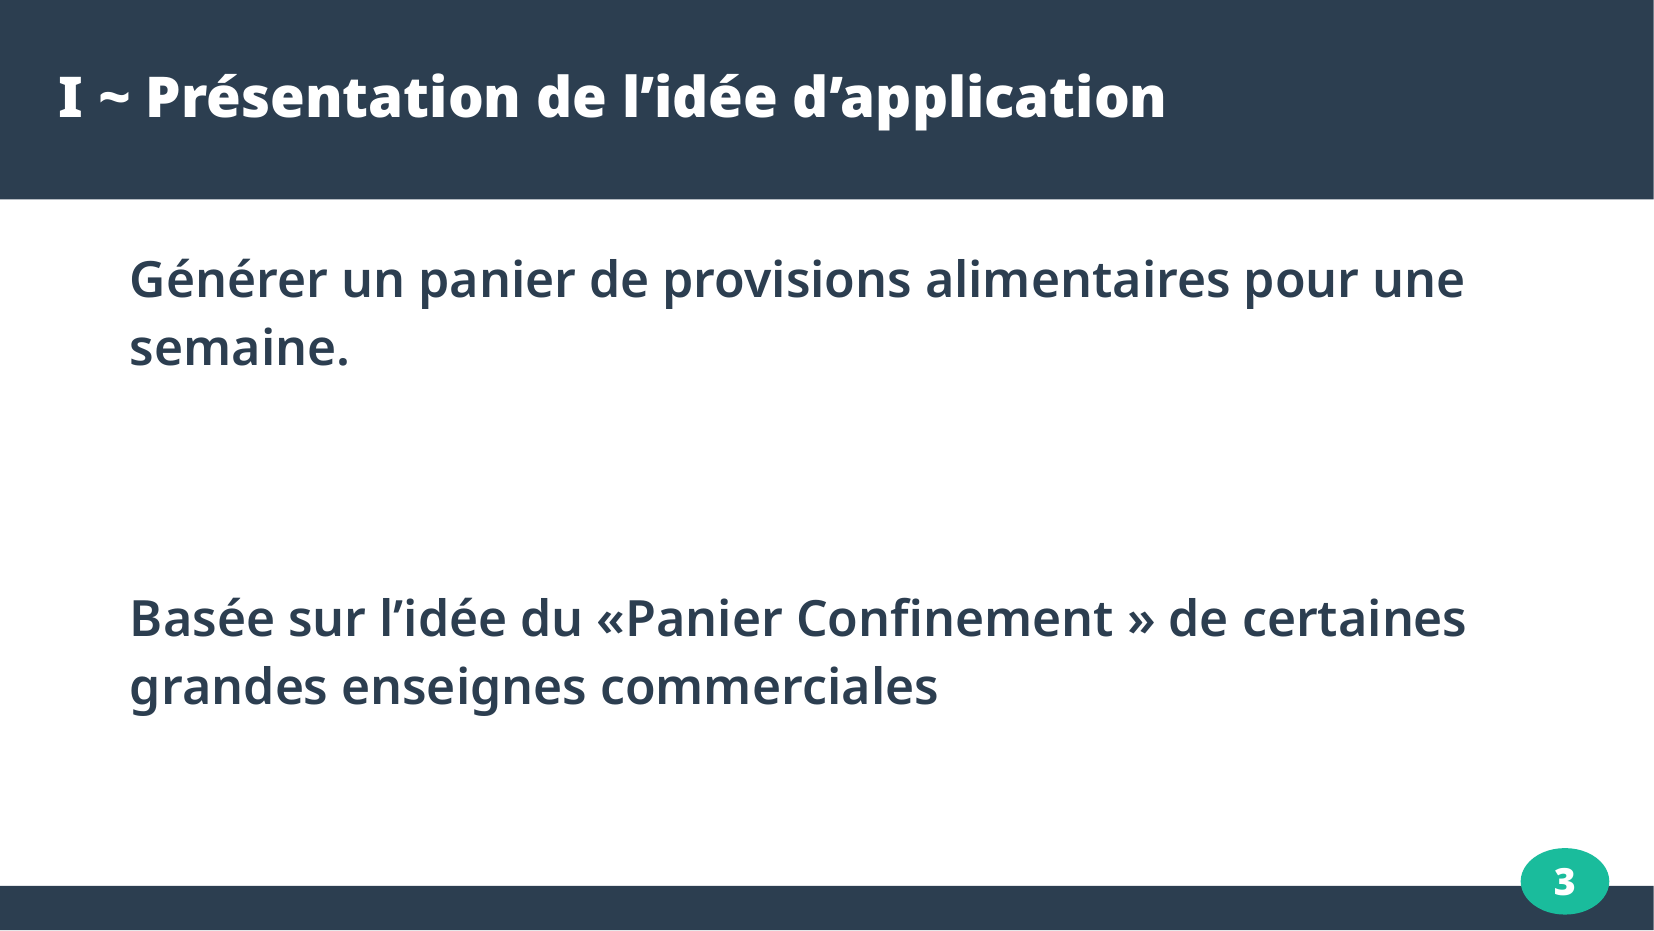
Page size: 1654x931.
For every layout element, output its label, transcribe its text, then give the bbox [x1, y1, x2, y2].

list Générer un panier de provisions alimentaires pour une semaine. Basée sur l’idée du «Panier Confinement » de certaines grandes enseignes commerciales [59, 243, 1595, 864]
title I ~ Présentation de l’idée d’application [59, 37, 1595, 155]
